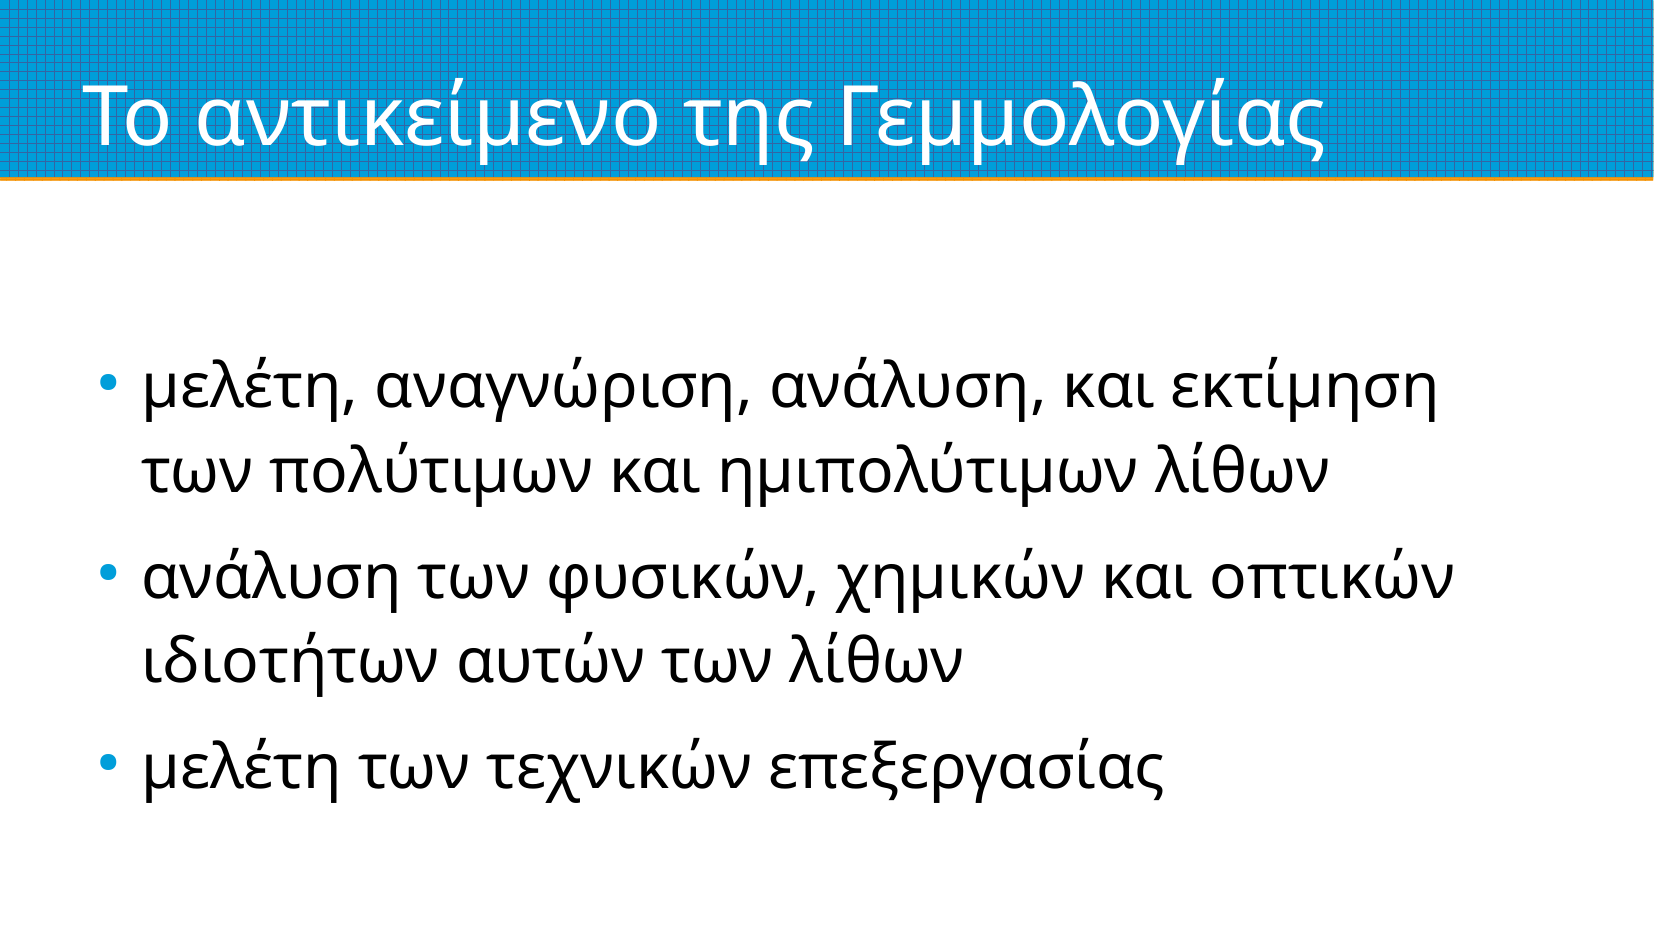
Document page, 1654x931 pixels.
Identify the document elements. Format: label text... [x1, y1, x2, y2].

list μελέτη, αναγνώριση, ανάλυση, και εκτίμηση των πολύτιμων και ημιπολύτιμων λίθων ανάλυση των φυσικών, χημικών και οπτικών ιδιοτήτων αυτών των λίθων μελέτη των τεχνικών επεξεργασίας [82, 236, 1563, 811]
title Το αντικείμενο της Γεμμολογίας [82, 14, 1571, 171]
